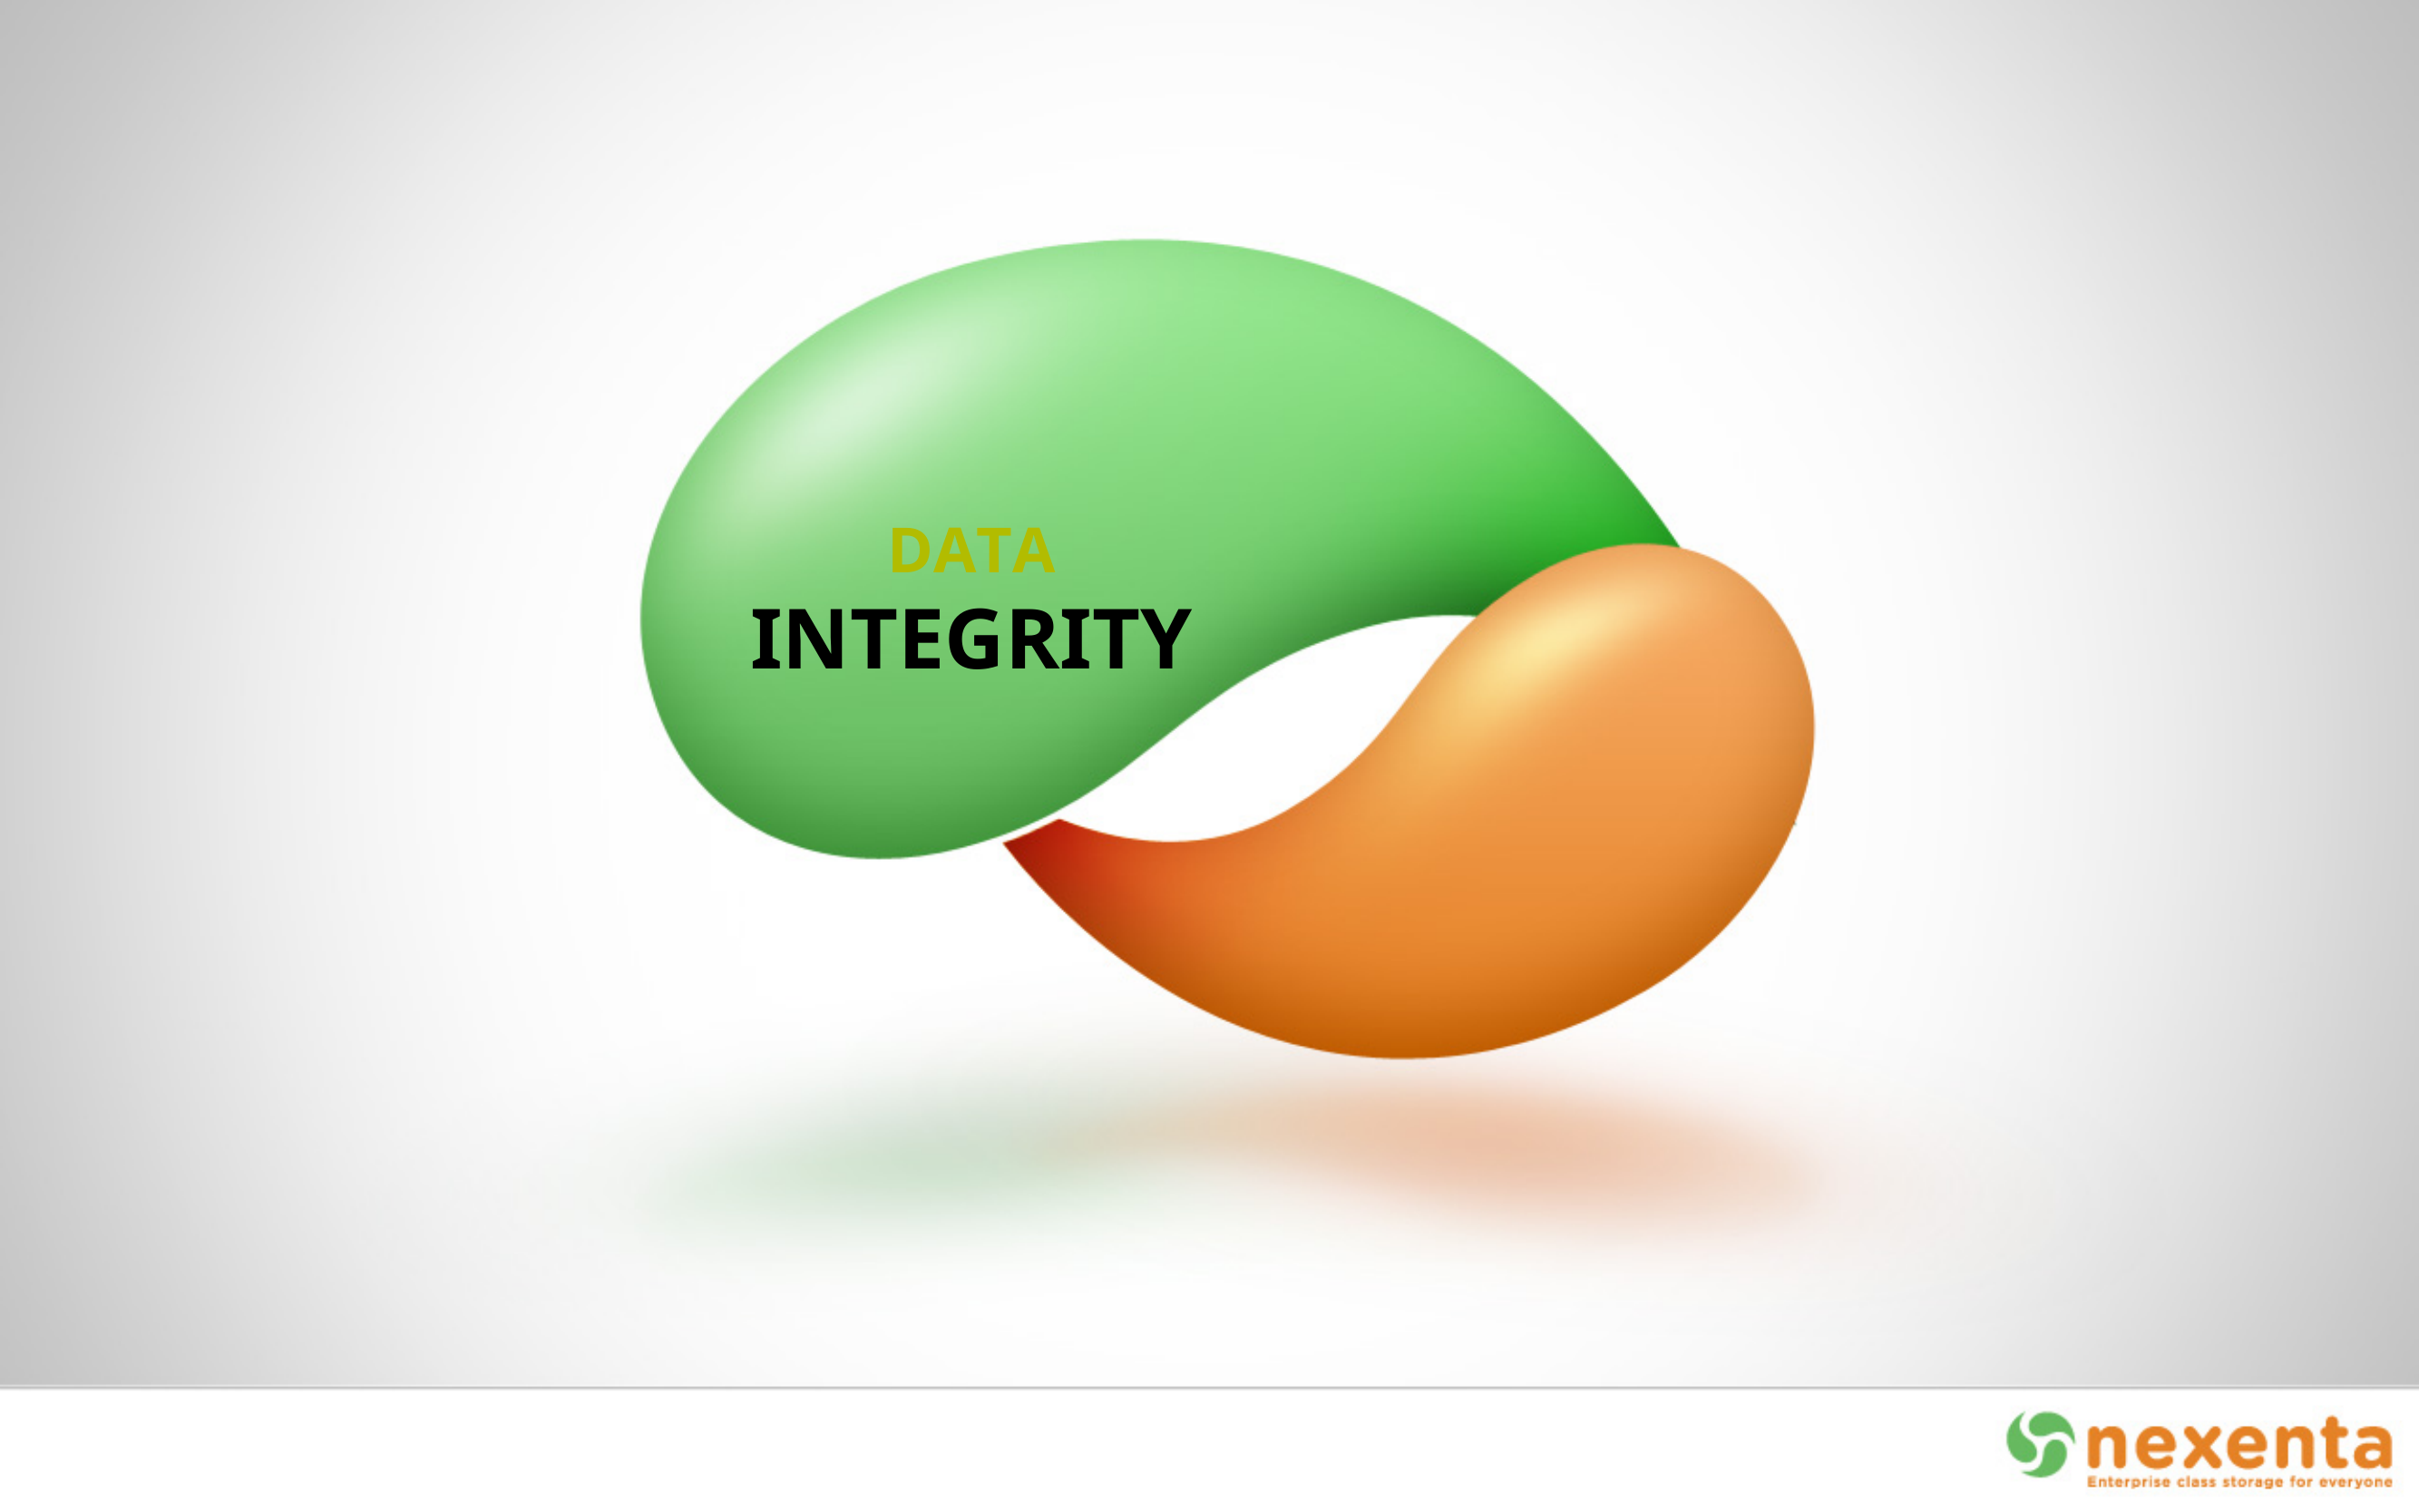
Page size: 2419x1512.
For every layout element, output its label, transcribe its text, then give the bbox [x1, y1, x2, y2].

picture [0, 0, 2419, 1512]
text_box DATA INTEGRITY [553, 503, 1390, 783]
